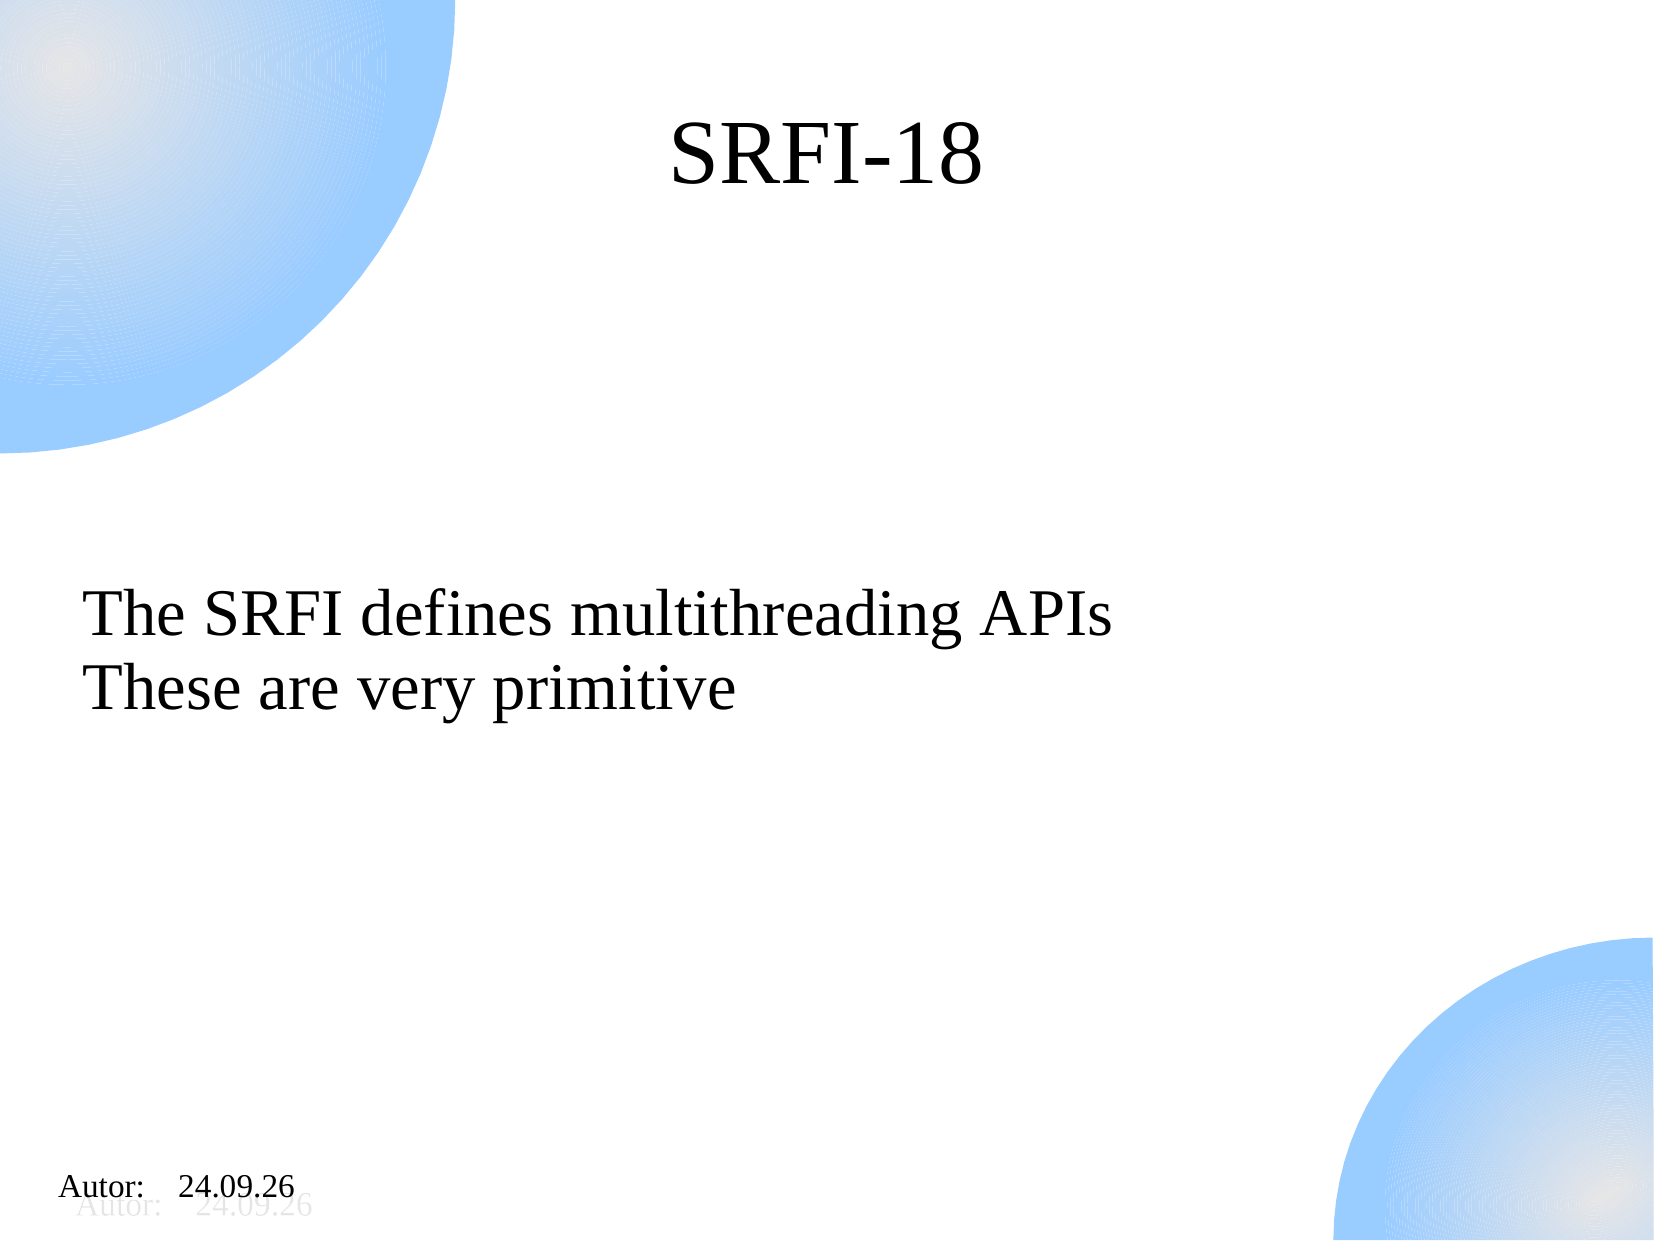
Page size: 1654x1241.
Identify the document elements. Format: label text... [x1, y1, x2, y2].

title SRFI-18 [82, 49, 1571, 257]
subtitle The SRFI defines multithreading APIs These are very primitive [82, 290, 1571, 1010]
